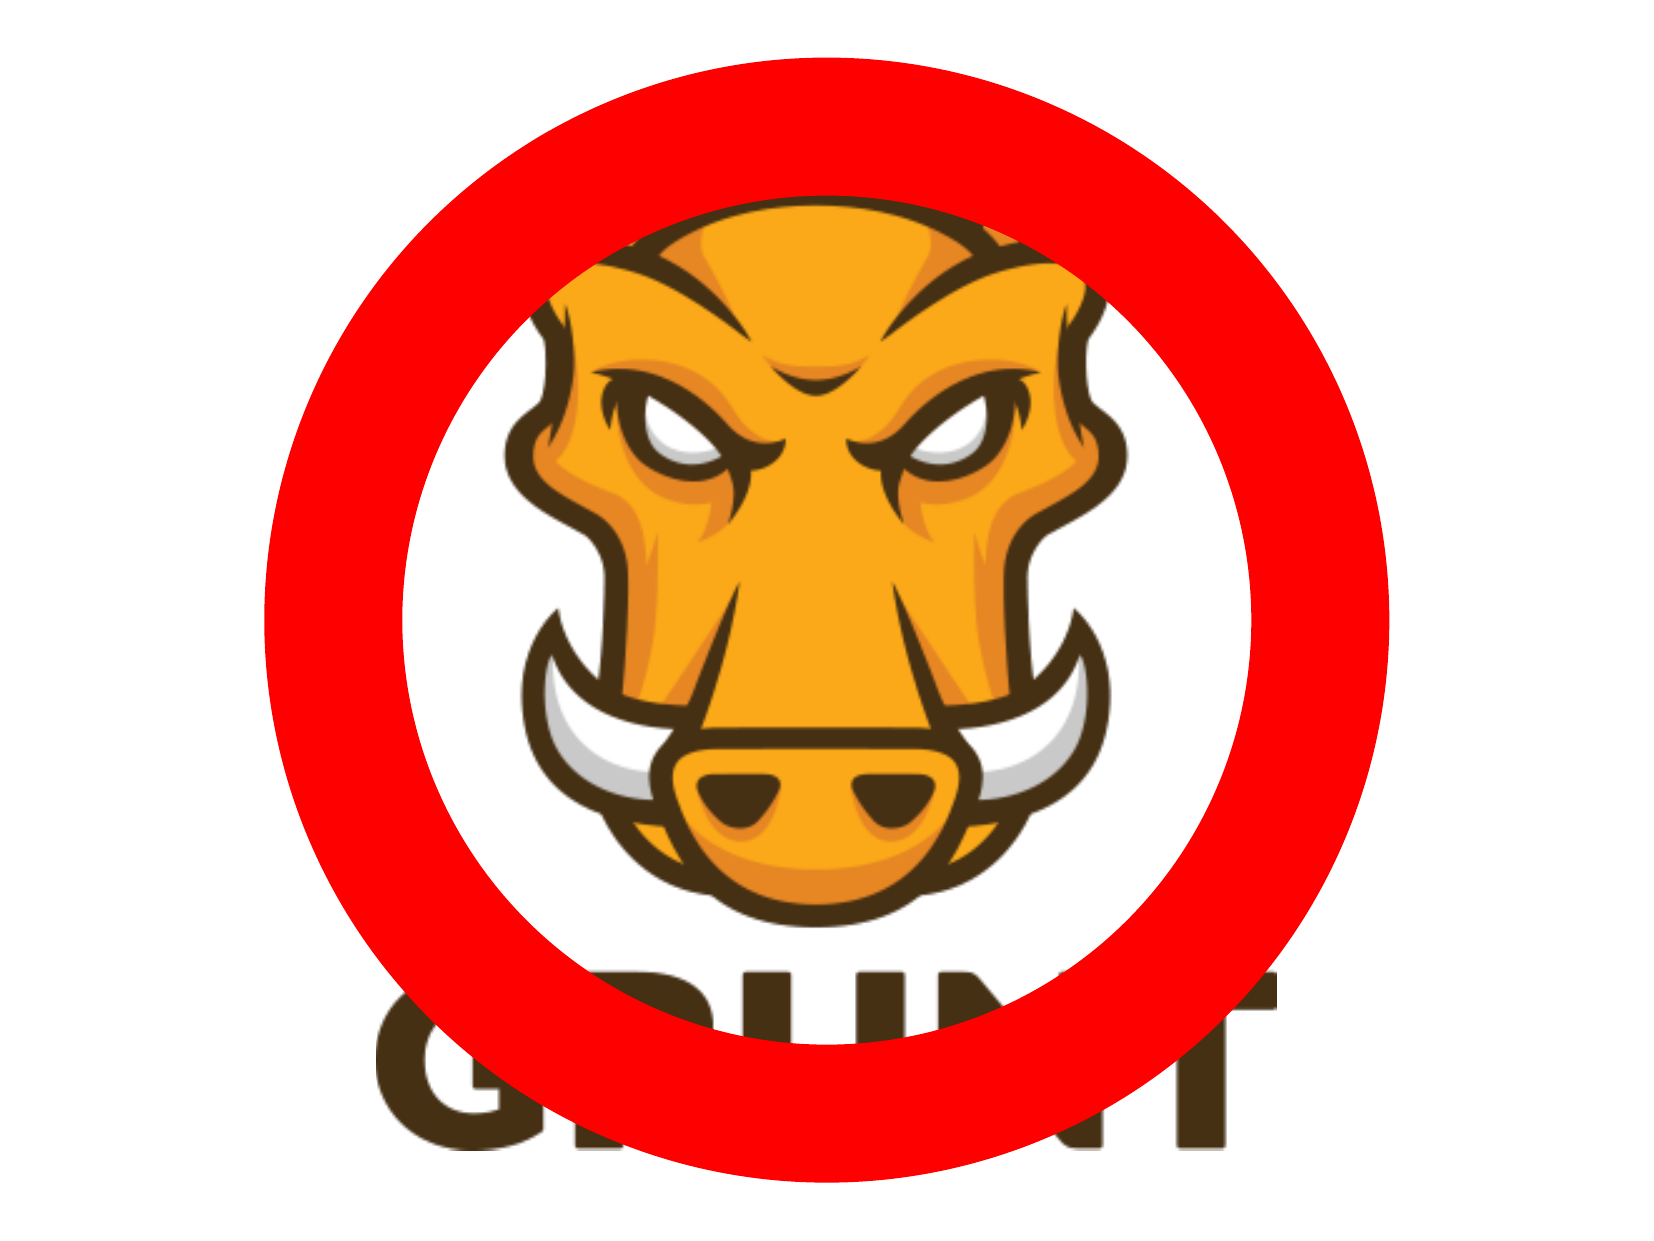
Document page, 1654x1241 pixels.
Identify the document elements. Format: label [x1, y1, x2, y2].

picture [376, 89, 638, 282]
picture [376, 958, 637, 1151]
picture [403, 196, 1251, 1044]
picture [1016, 89, 1277, 281]
text_box [264, 57, 1390, 1183]
picture [1016, 959, 1277, 1151]
